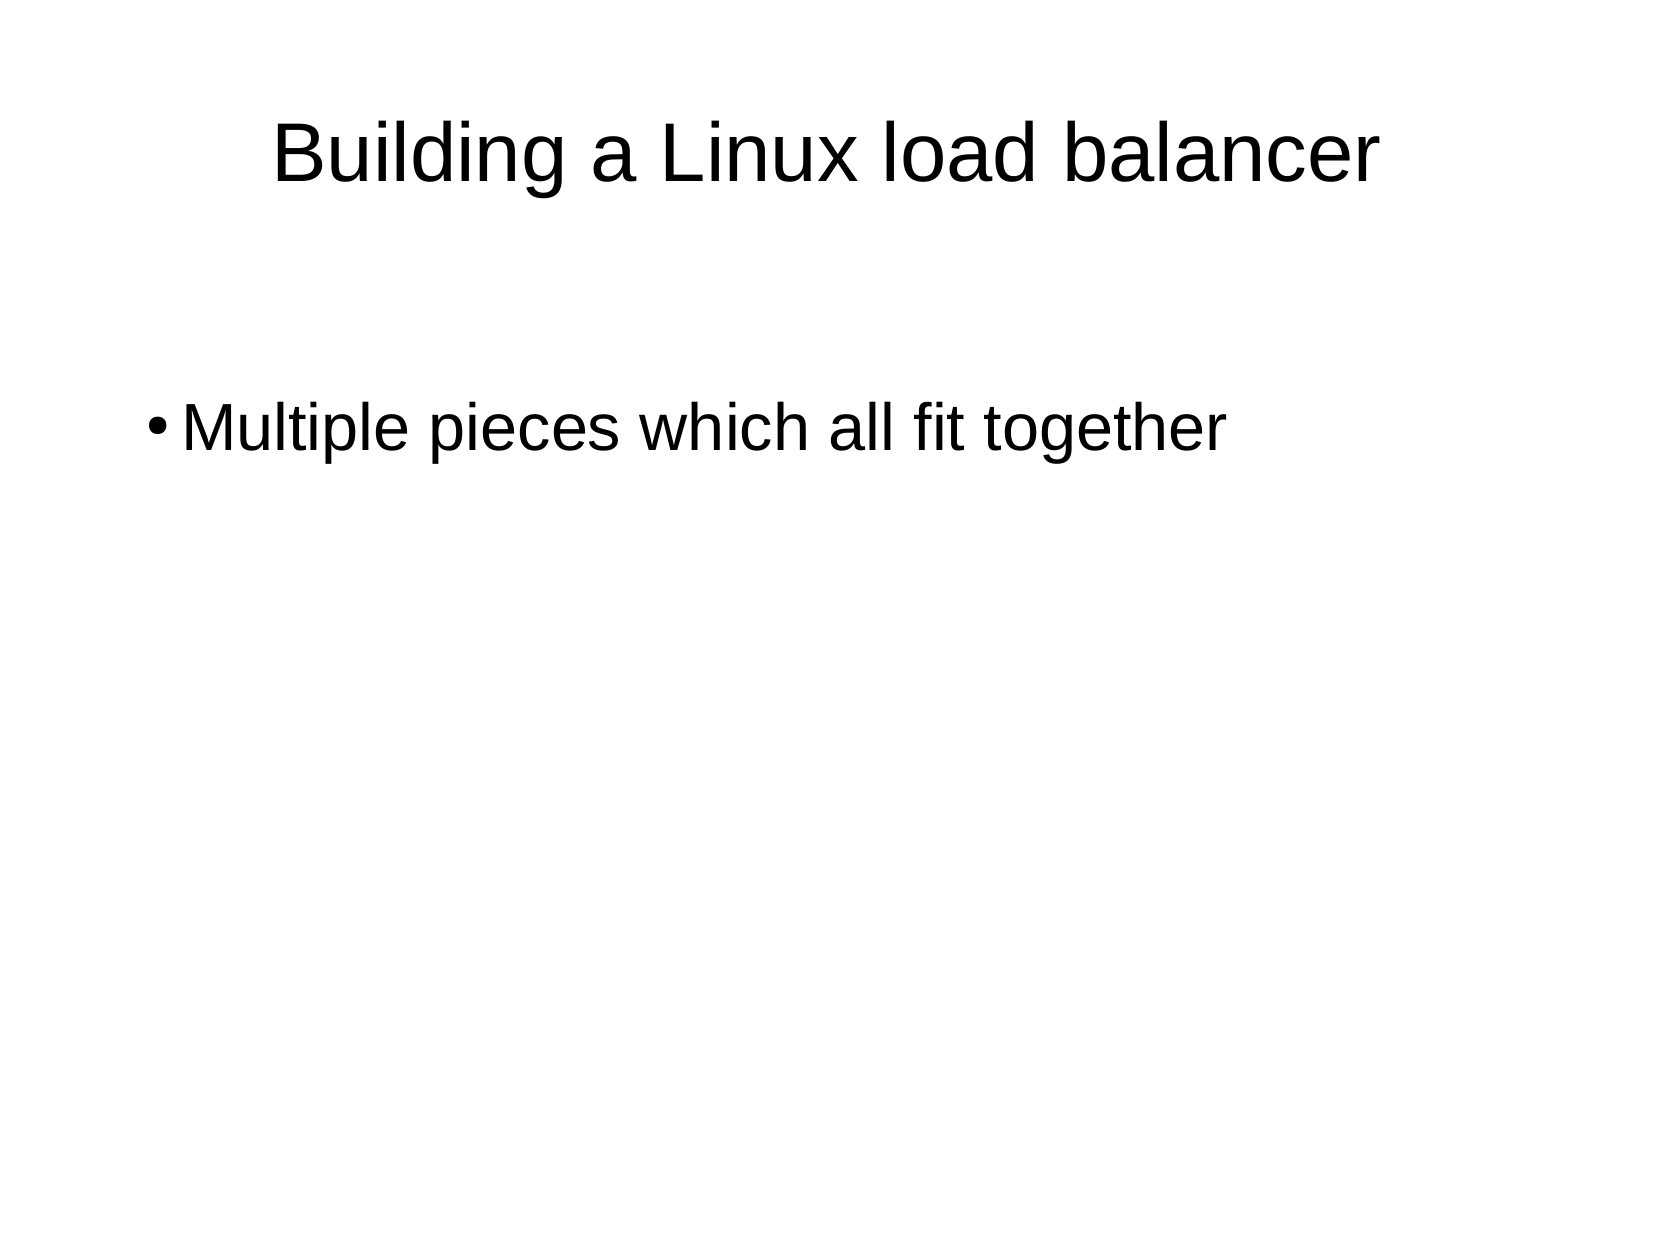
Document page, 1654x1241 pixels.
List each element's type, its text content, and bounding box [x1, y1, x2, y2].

text_box Multiple pieces which all fit together [131, 371, 1523, 891]
title Building a Linux load balancer [82, 49, 1571, 257]
